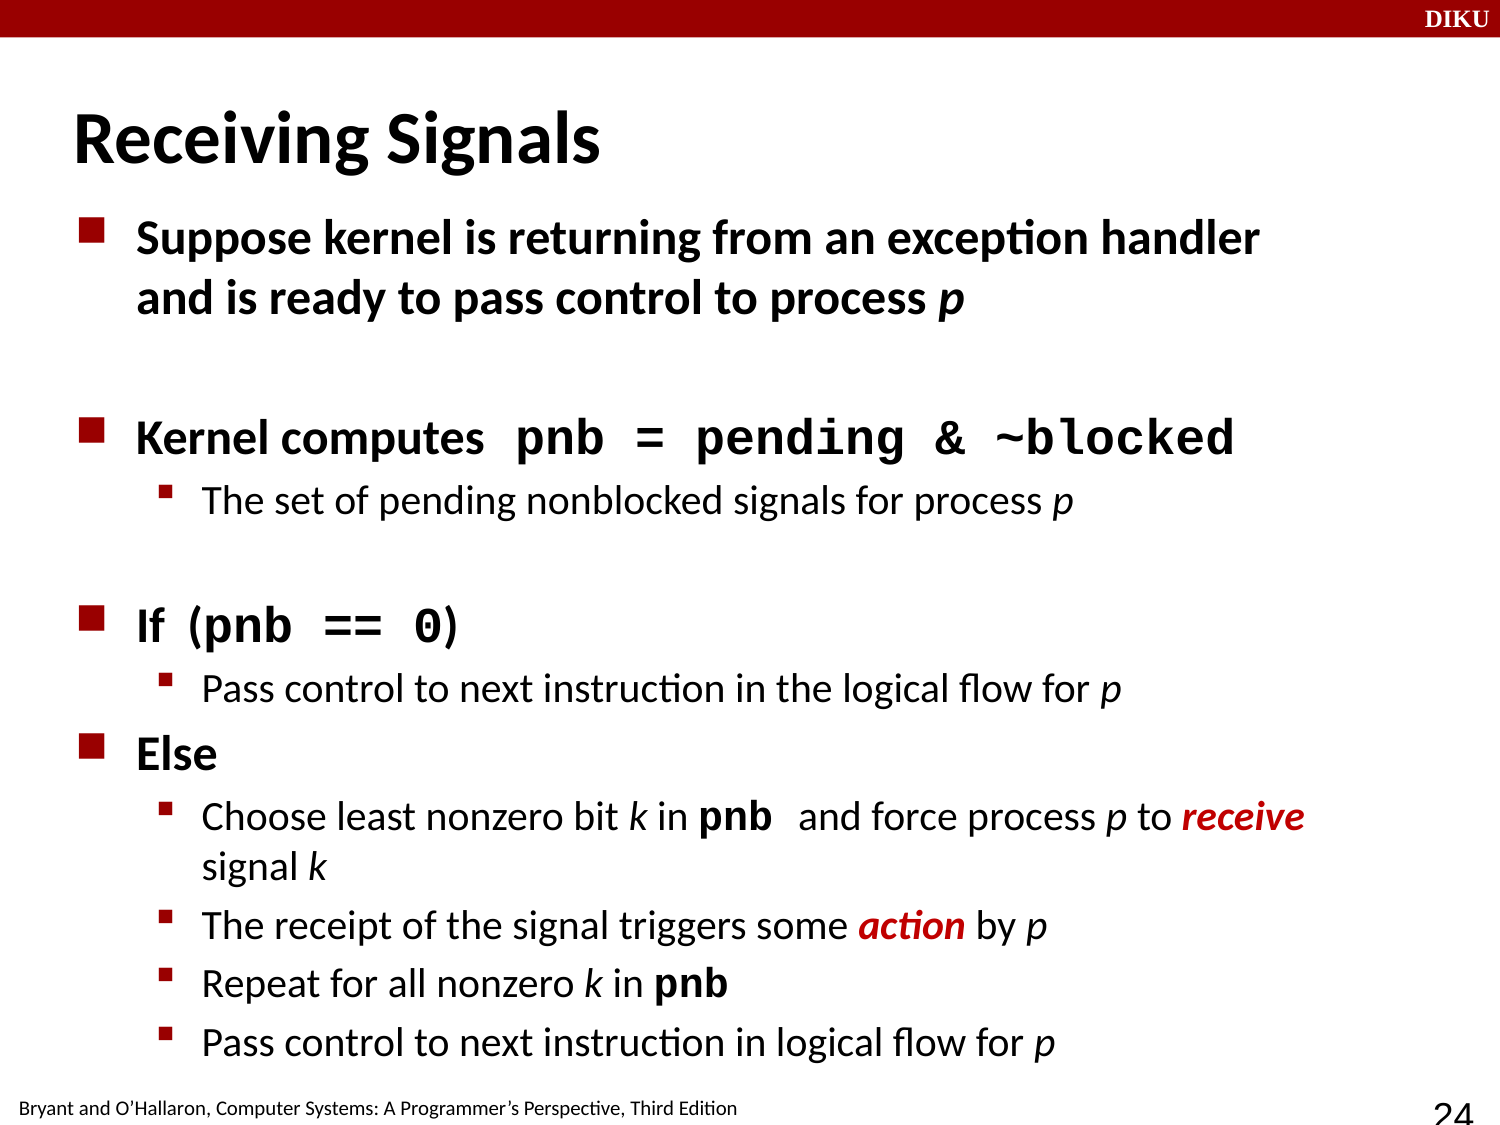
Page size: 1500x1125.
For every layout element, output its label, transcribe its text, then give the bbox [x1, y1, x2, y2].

text_box Receiving Signals [58, 71, 1304, 197]
text_box Suppose kernel is returning from an exception handler and is ready to pass control to process p Kernel computes pnb = pending & ~blocked The set of pending nonblocked signals for process p If (pnb == 0) Pass control to next instruction in the logical flow for p Else Choose least nonzero bit k in pnb and force process p to receive signal k The receipt of the signal triggers some action by p Repeat for all nonzero k in pnb Pass control to next instruction in logical flow for p [65, 196, 1361, 1013]
